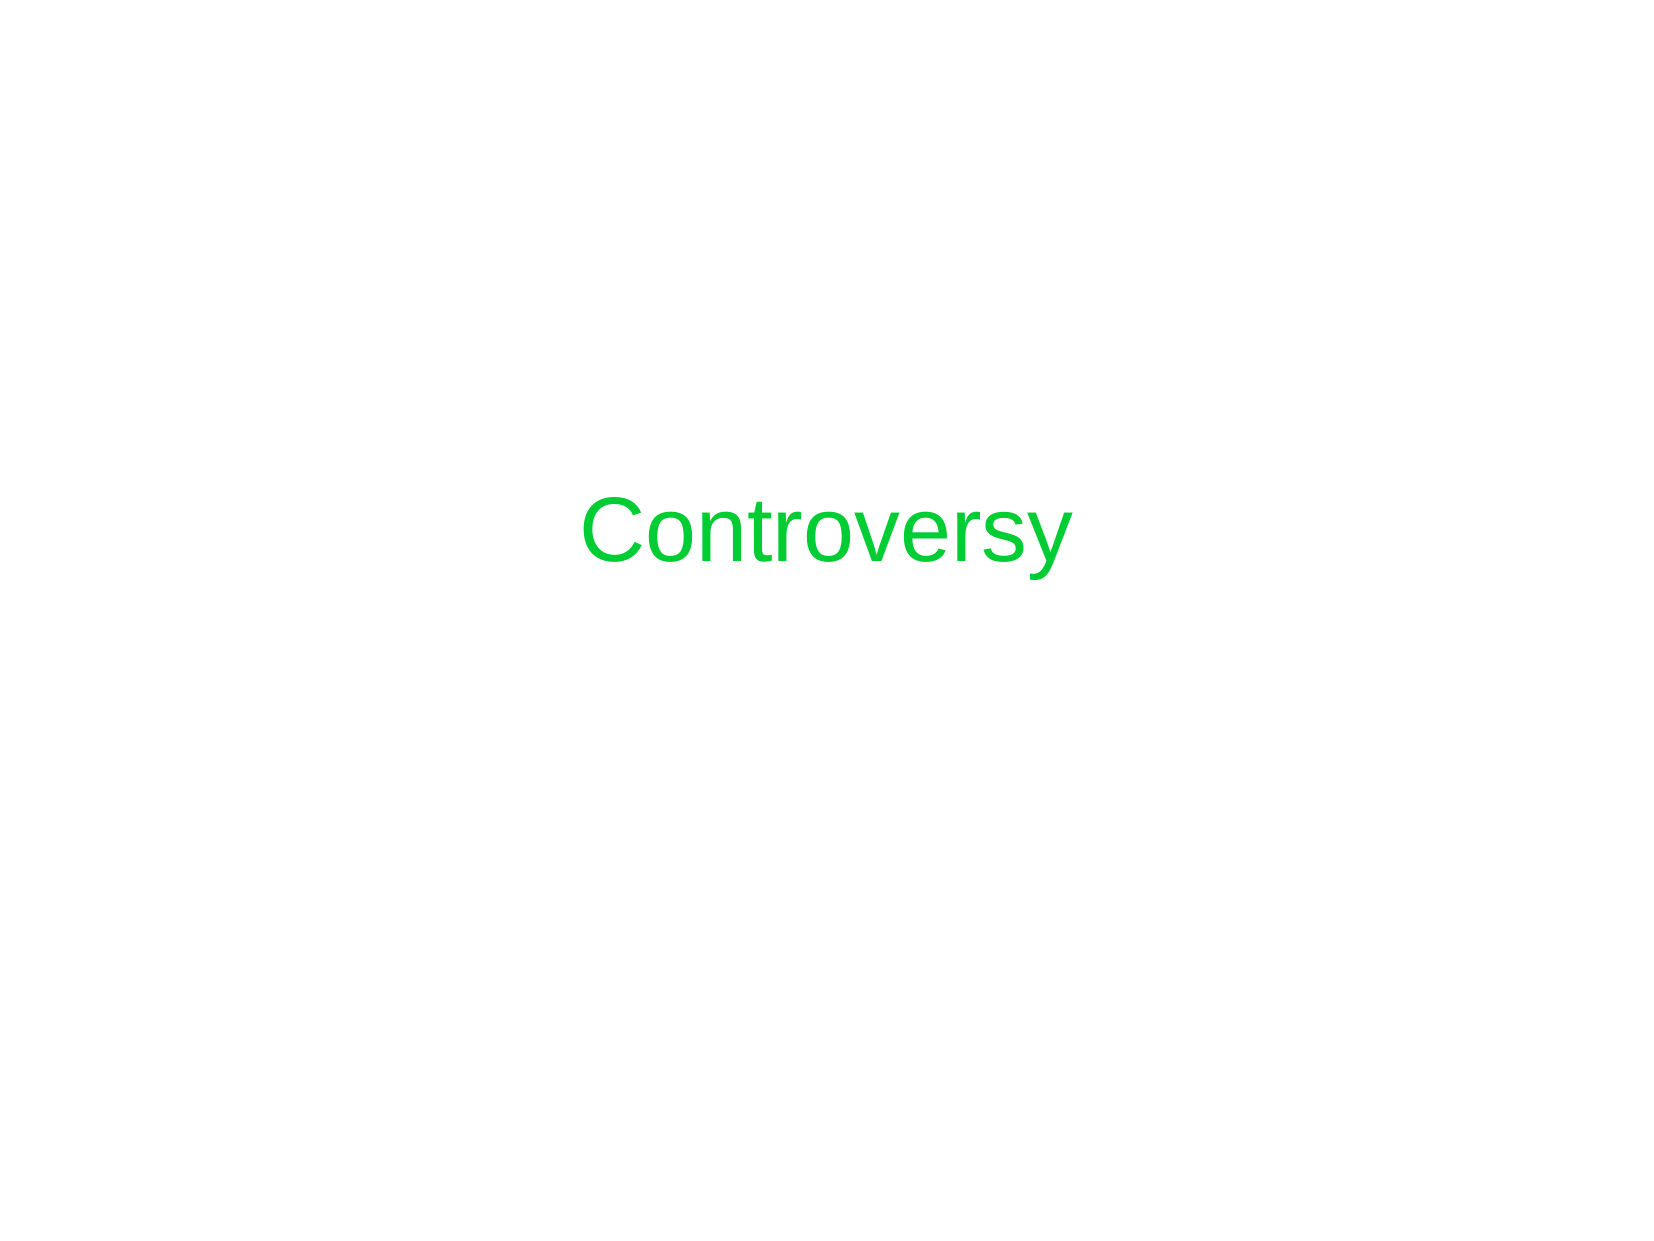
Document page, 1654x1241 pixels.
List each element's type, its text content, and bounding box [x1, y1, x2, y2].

subtitle Controversy [82, 49, 1571, 1010]
